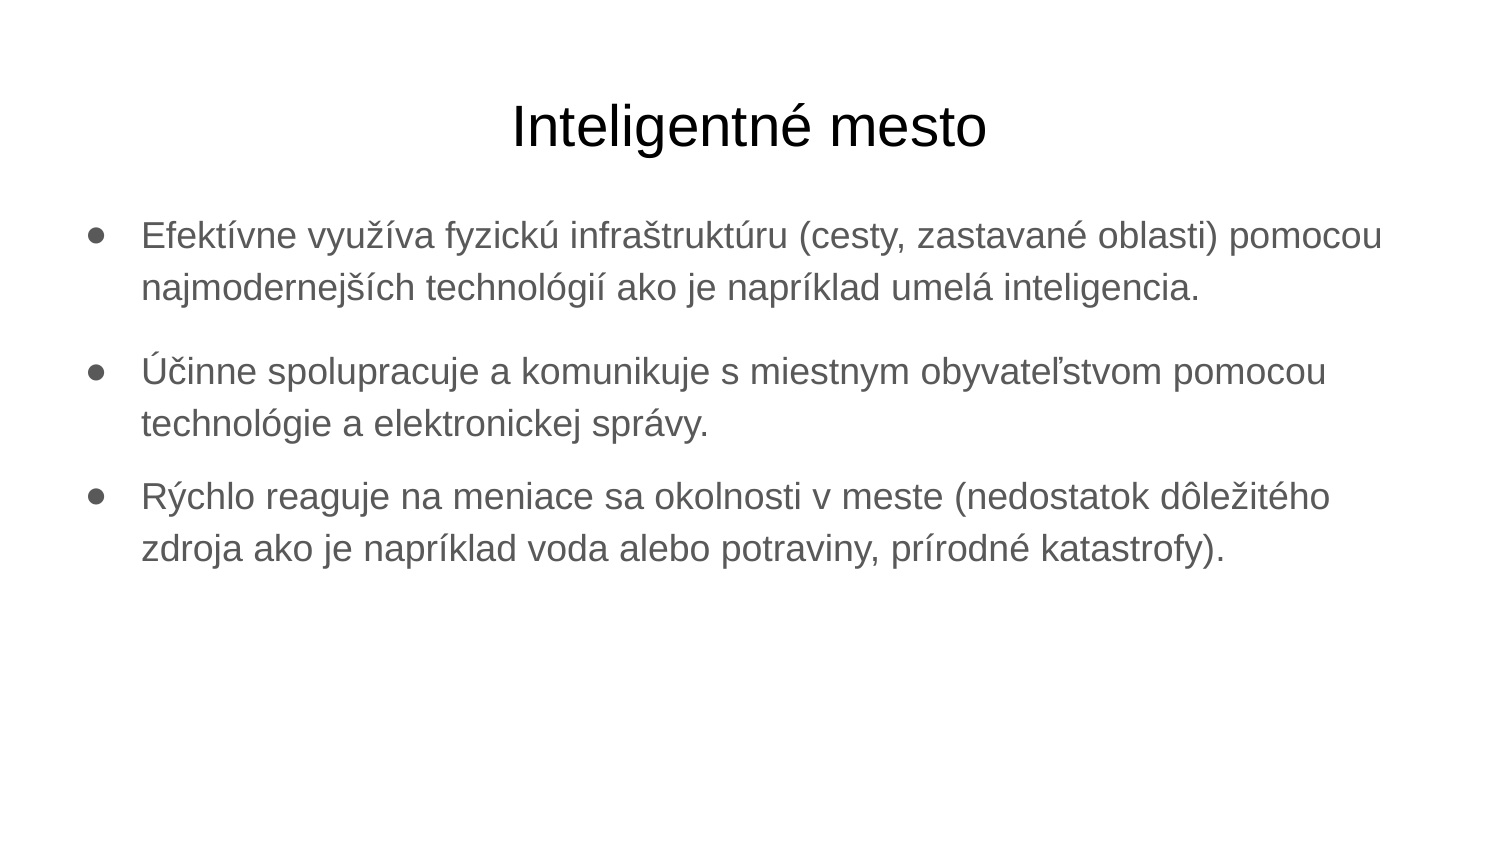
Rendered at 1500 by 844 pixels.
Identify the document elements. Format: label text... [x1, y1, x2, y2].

list Efektívne využíva fyzickú infraštruktúru (cesty, zastavané oblasti) pomocou najmodernejších technológií ako je napríklad umelá inteligencia. Účinne spolupracuje a komunikuje s miestnym obyvateľstvom pomocou technológie a elektronickej správy. Rýchlo reaguje na meniace sa okolnosti v meste (nedostatok dôležitého zdroja ako je napríklad voda alebo potraviny, prírodné katastrofy). [51, 189, 1449, 750]
title Inteligentné mesto [51, 72, 1449, 167]
